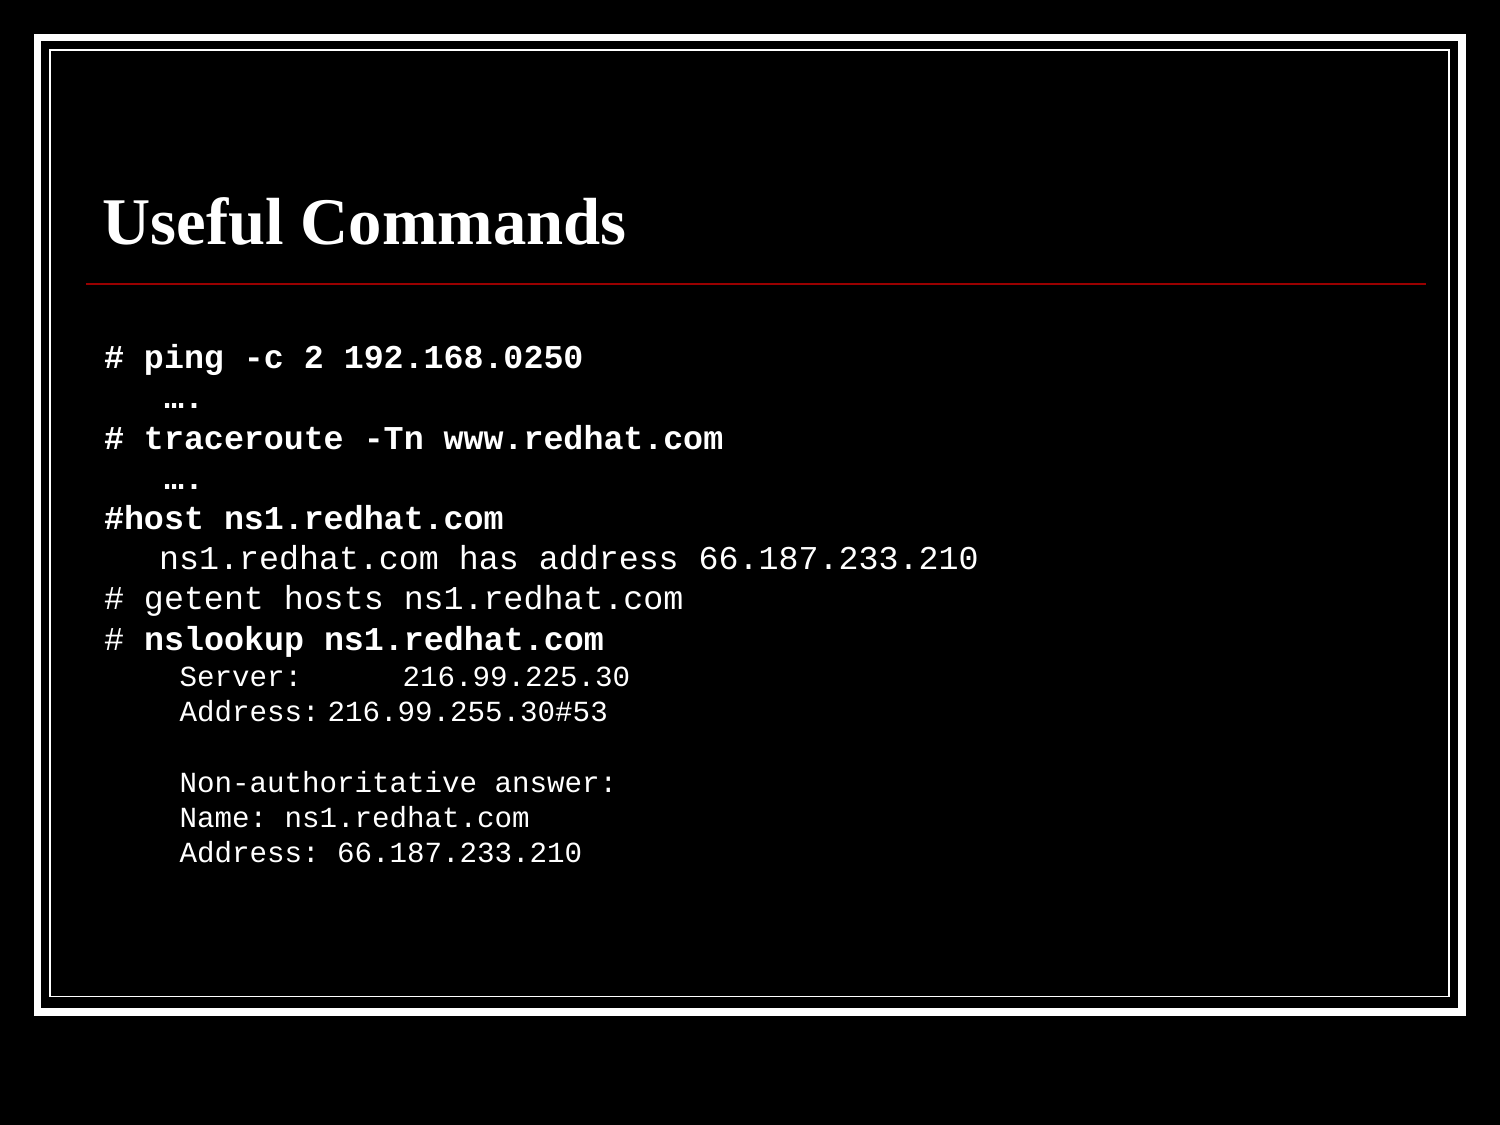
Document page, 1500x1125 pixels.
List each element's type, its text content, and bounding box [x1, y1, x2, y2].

title Useful Commands [87, 77, 1426, 266]
list # ping -c 2 192.168.0250 …. # traceroute -Tn www.redhat.com …. #host ns1.redhat.com ns1.redhat.com has address 66.187.233.210 # getent hosts ns1.redhat.com # nslookup ns1.redhat.com Server: 216.99.225.30 Address: 216.99.255.30#53 Non-authoritative answer: Name: ns1.redhat.com Address: 66.187.233.210 [88, 295, 1427, 958]
